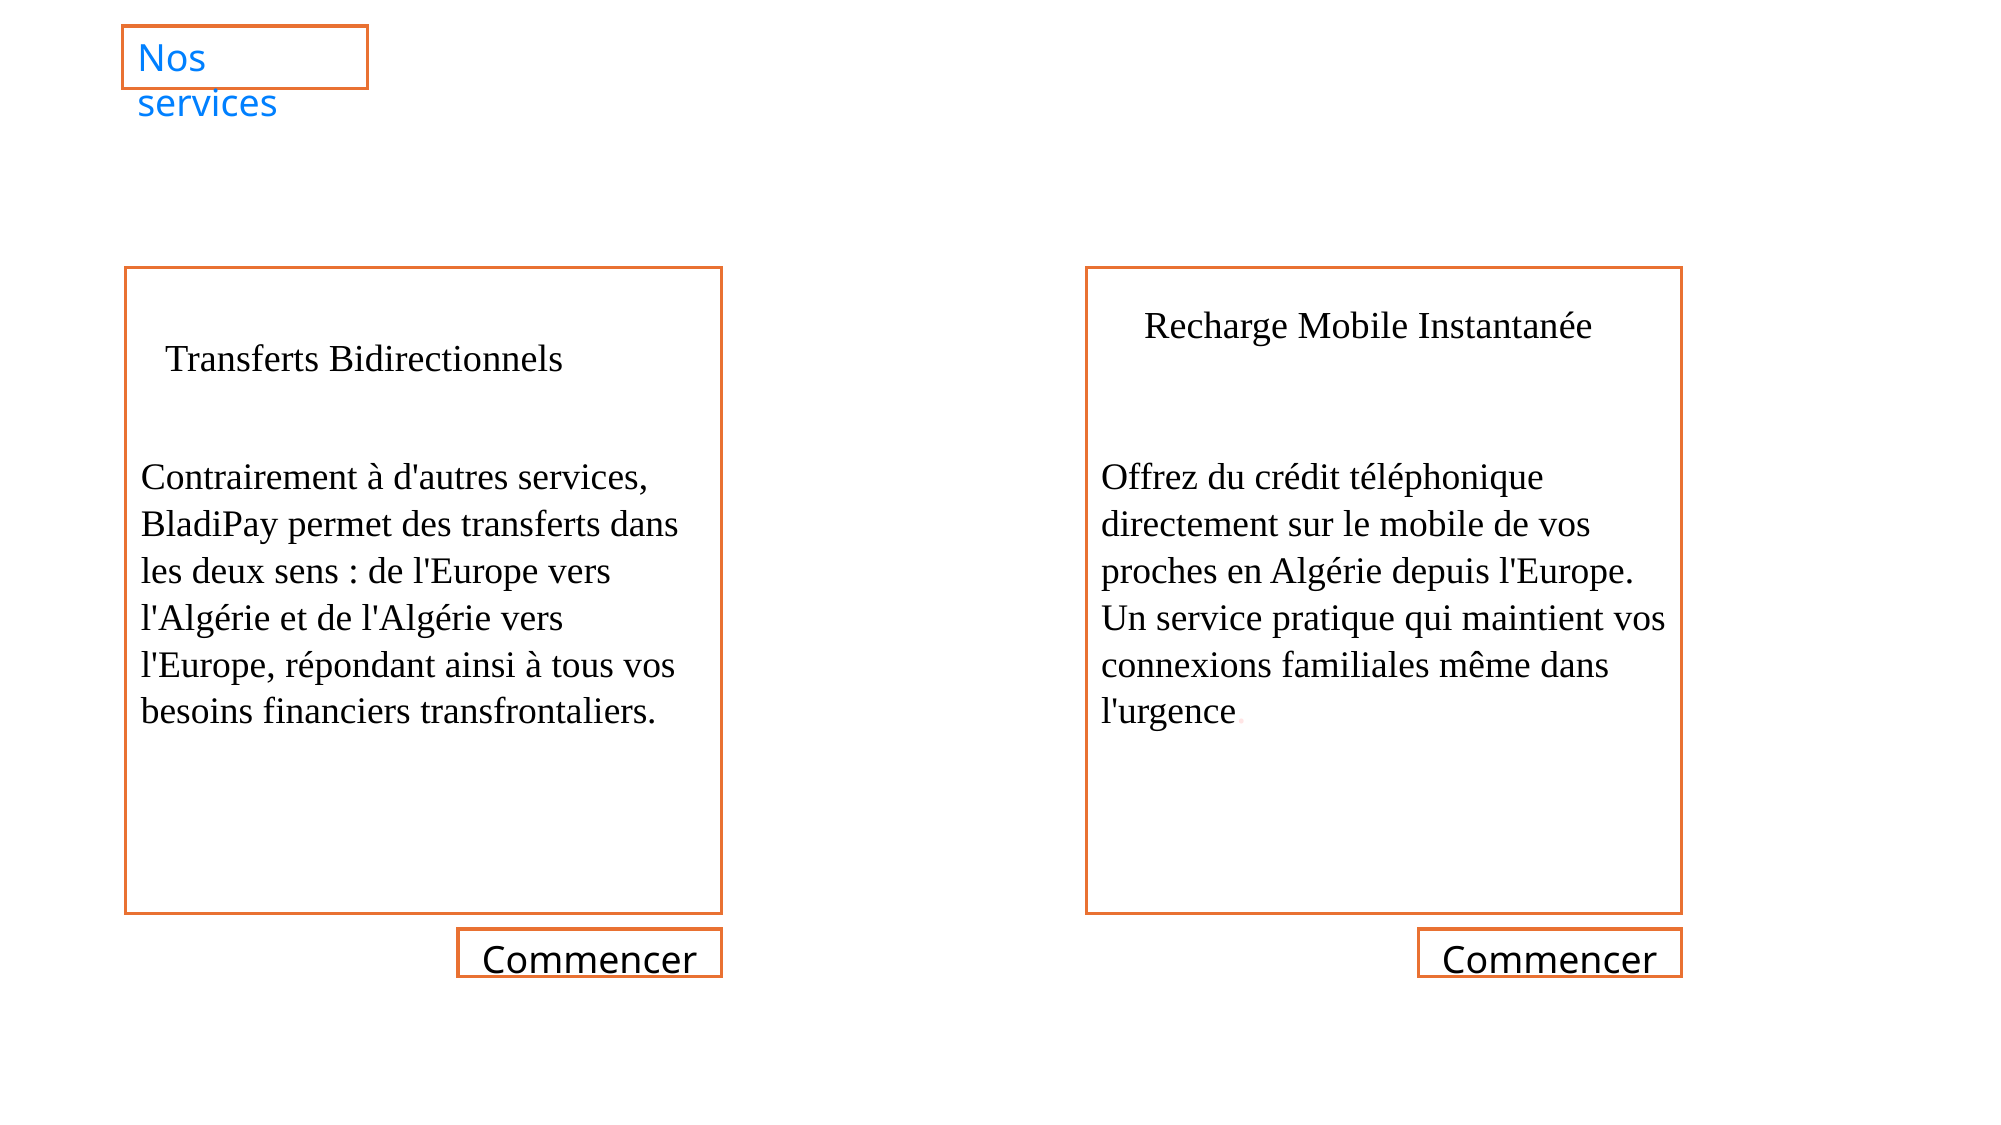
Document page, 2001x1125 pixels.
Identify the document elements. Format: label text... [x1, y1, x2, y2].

text_box Commencer [1418, 929, 1682, 976]
text_box Commencer [458, 929, 721, 976]
text_box Offrez du crédit téléphonique directement sur le mobile de vos proches en Algérie depuis l'Europe. Un service pratique qui maintient vos connexions familiales même dans l'urgence. [1086, 268, 1682, 914]
text_box Nos services [122, 26, 367, 89]
text_box Contrairement à d'autres services, BladiPay permet des transferts dans les deux sens : de l'Europe vers l'Algérie et de l'Algérie vers l'Europe, répondant ainsi à tous vos besoins financiers transfrontaliers. [126, 268, 721, 914]
text_box Recharge Mobile Instantanée [1144, 297, 1661, 395]
text_box Transferts Bidirectionnels [165, 331, 682, 428]
